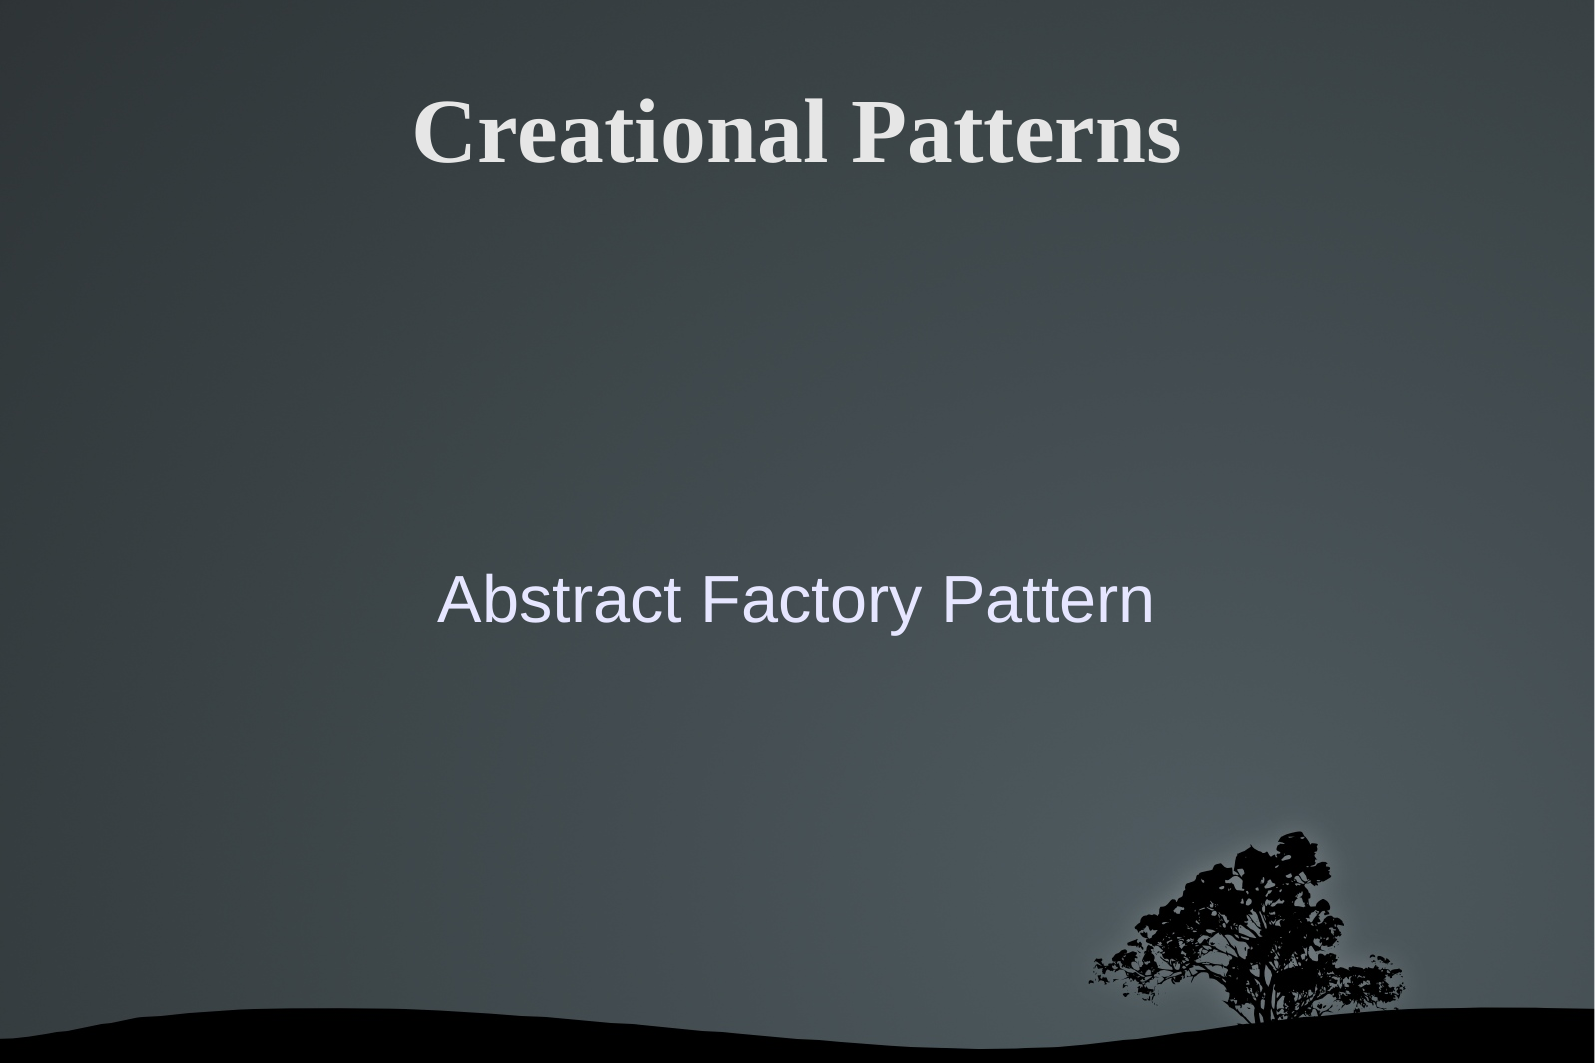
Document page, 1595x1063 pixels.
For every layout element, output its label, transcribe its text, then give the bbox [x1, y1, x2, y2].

subtitle Abstract Factory Pattern [79, 256, 1515, 943]
picture [0, 0, 1595, 1063]
title Creational Patterns [79, 49, 1515, 213]
